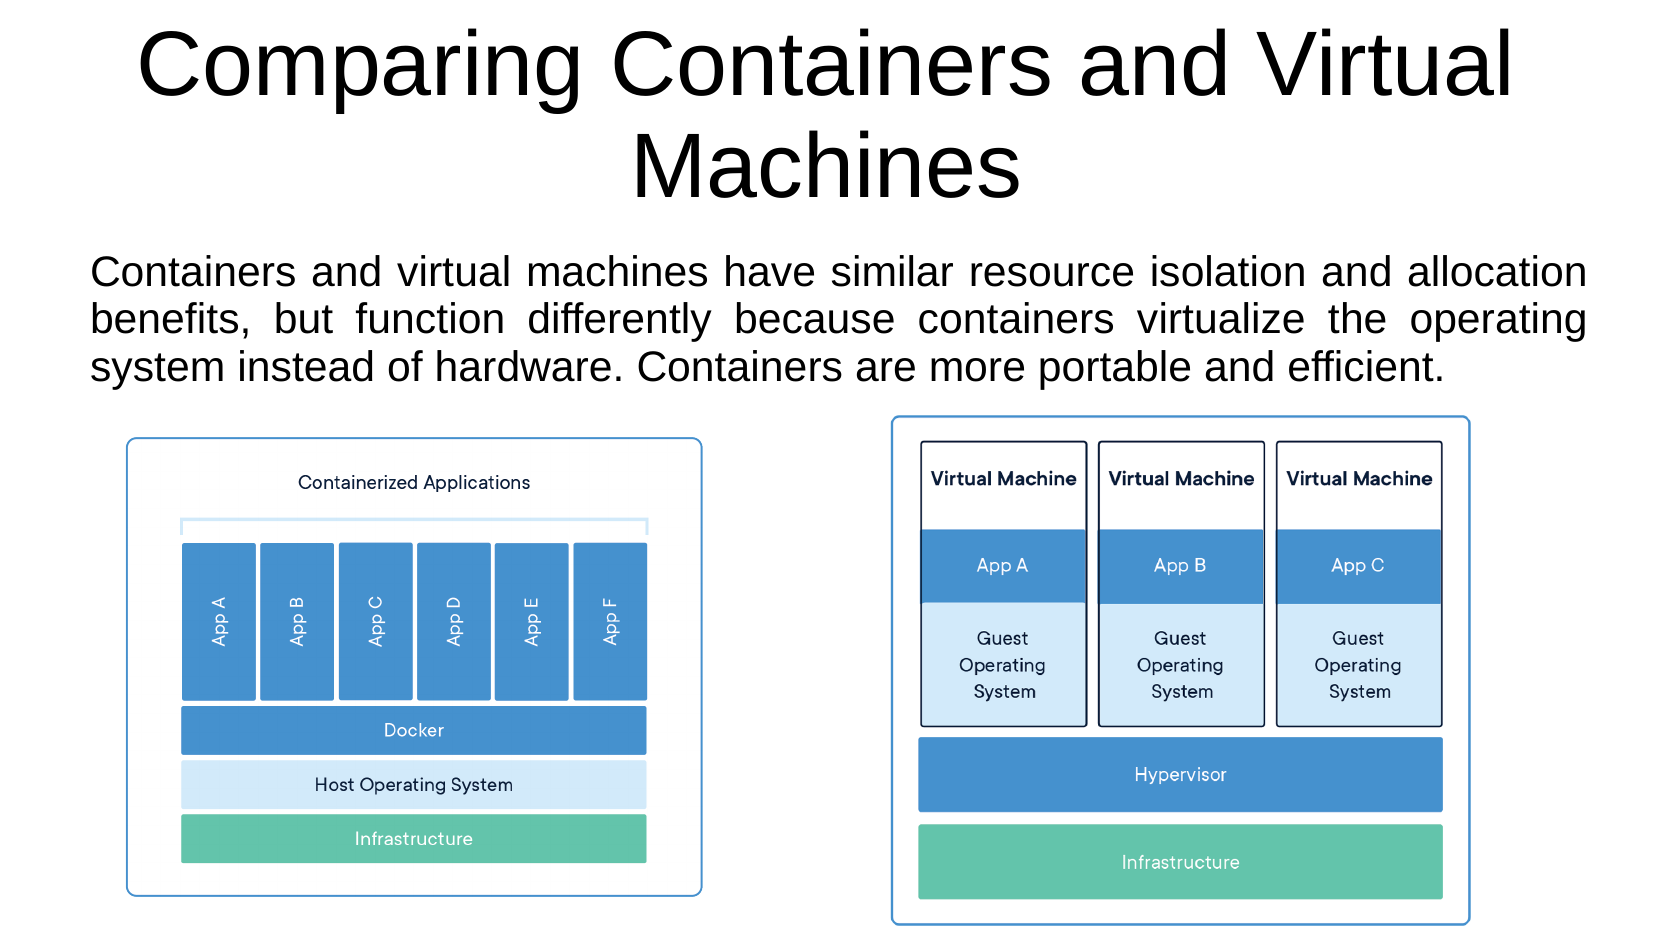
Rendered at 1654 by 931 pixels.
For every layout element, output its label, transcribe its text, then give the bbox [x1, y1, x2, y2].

title Comparing Containers and Virtual Machines [82, 12, 1571, 218]
list Containers and virtual machines have similar resource isolation and allocation benefits, but function differently because containers virtualize the operating system instead of hardware. Containers are more portable and efficient. [90, 195, 1591, 421]
picture [122, 434, 706, 901]
picture [885, 411, 1534, 931]
